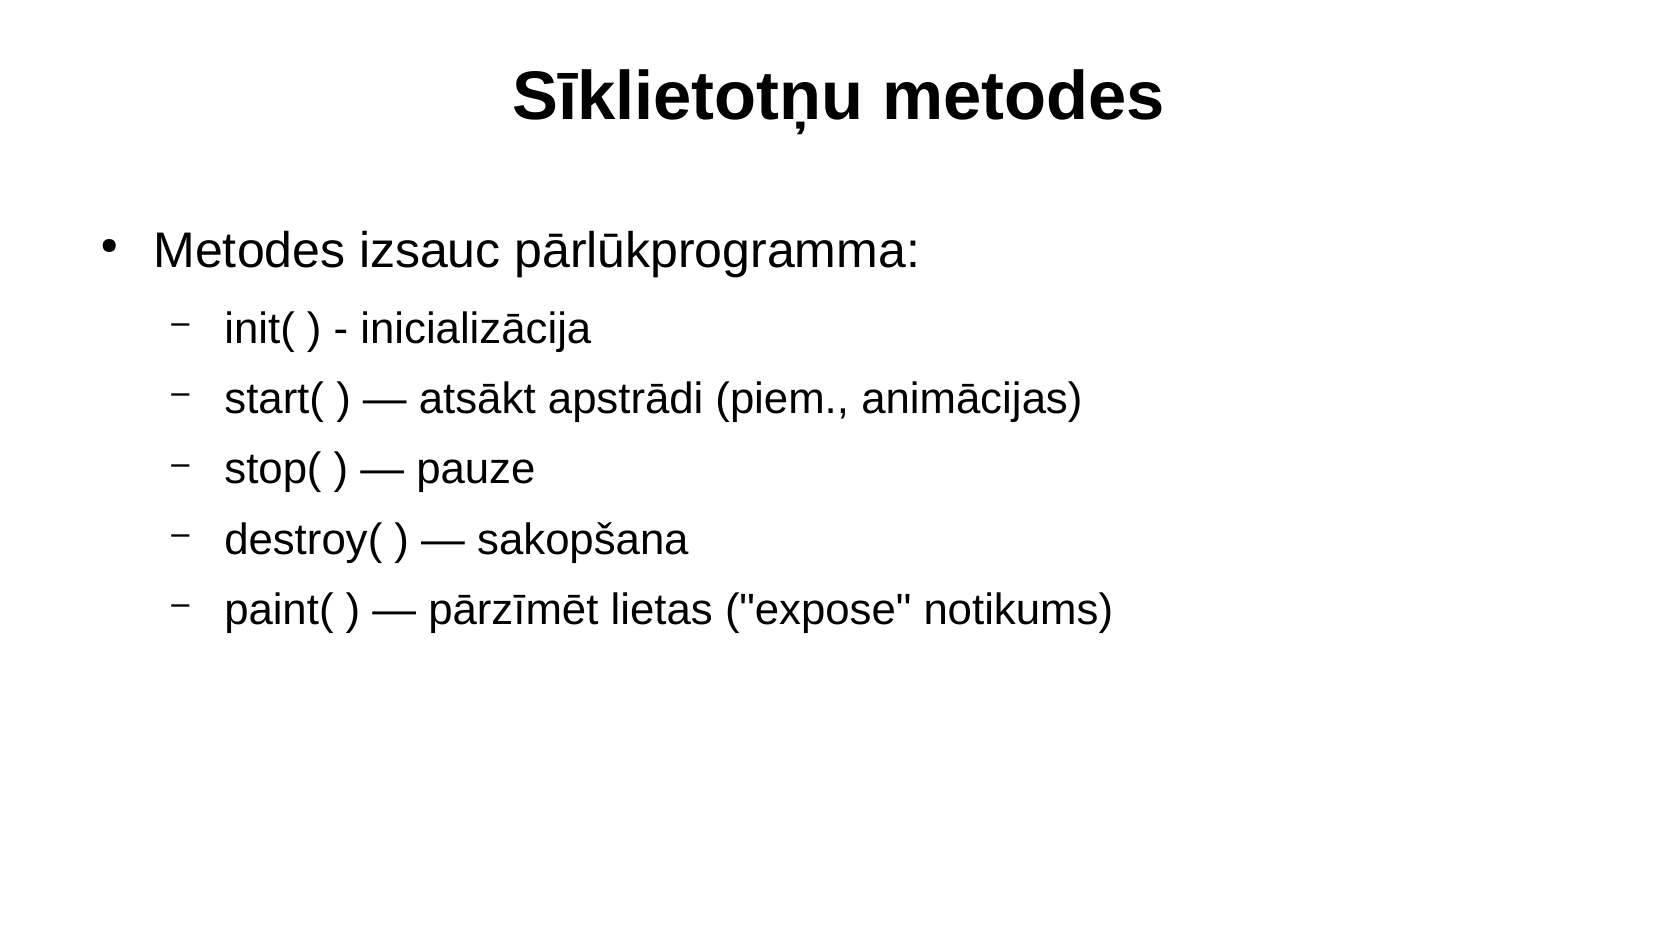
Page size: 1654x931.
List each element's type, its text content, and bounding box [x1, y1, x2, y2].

title Sīklietotņu metodes [82, 37, 1571, 147]
list Metodes izsauc pārlūkprogramma: init( ) - inicializācija start( ) — atsākt apstrādi (piem., animācijas) stop( ) — pauze destroy( ) — sakopšana paint( ) — pārzīmēt lietas ("expose" notikums) [82, 217, 1571, 758]
